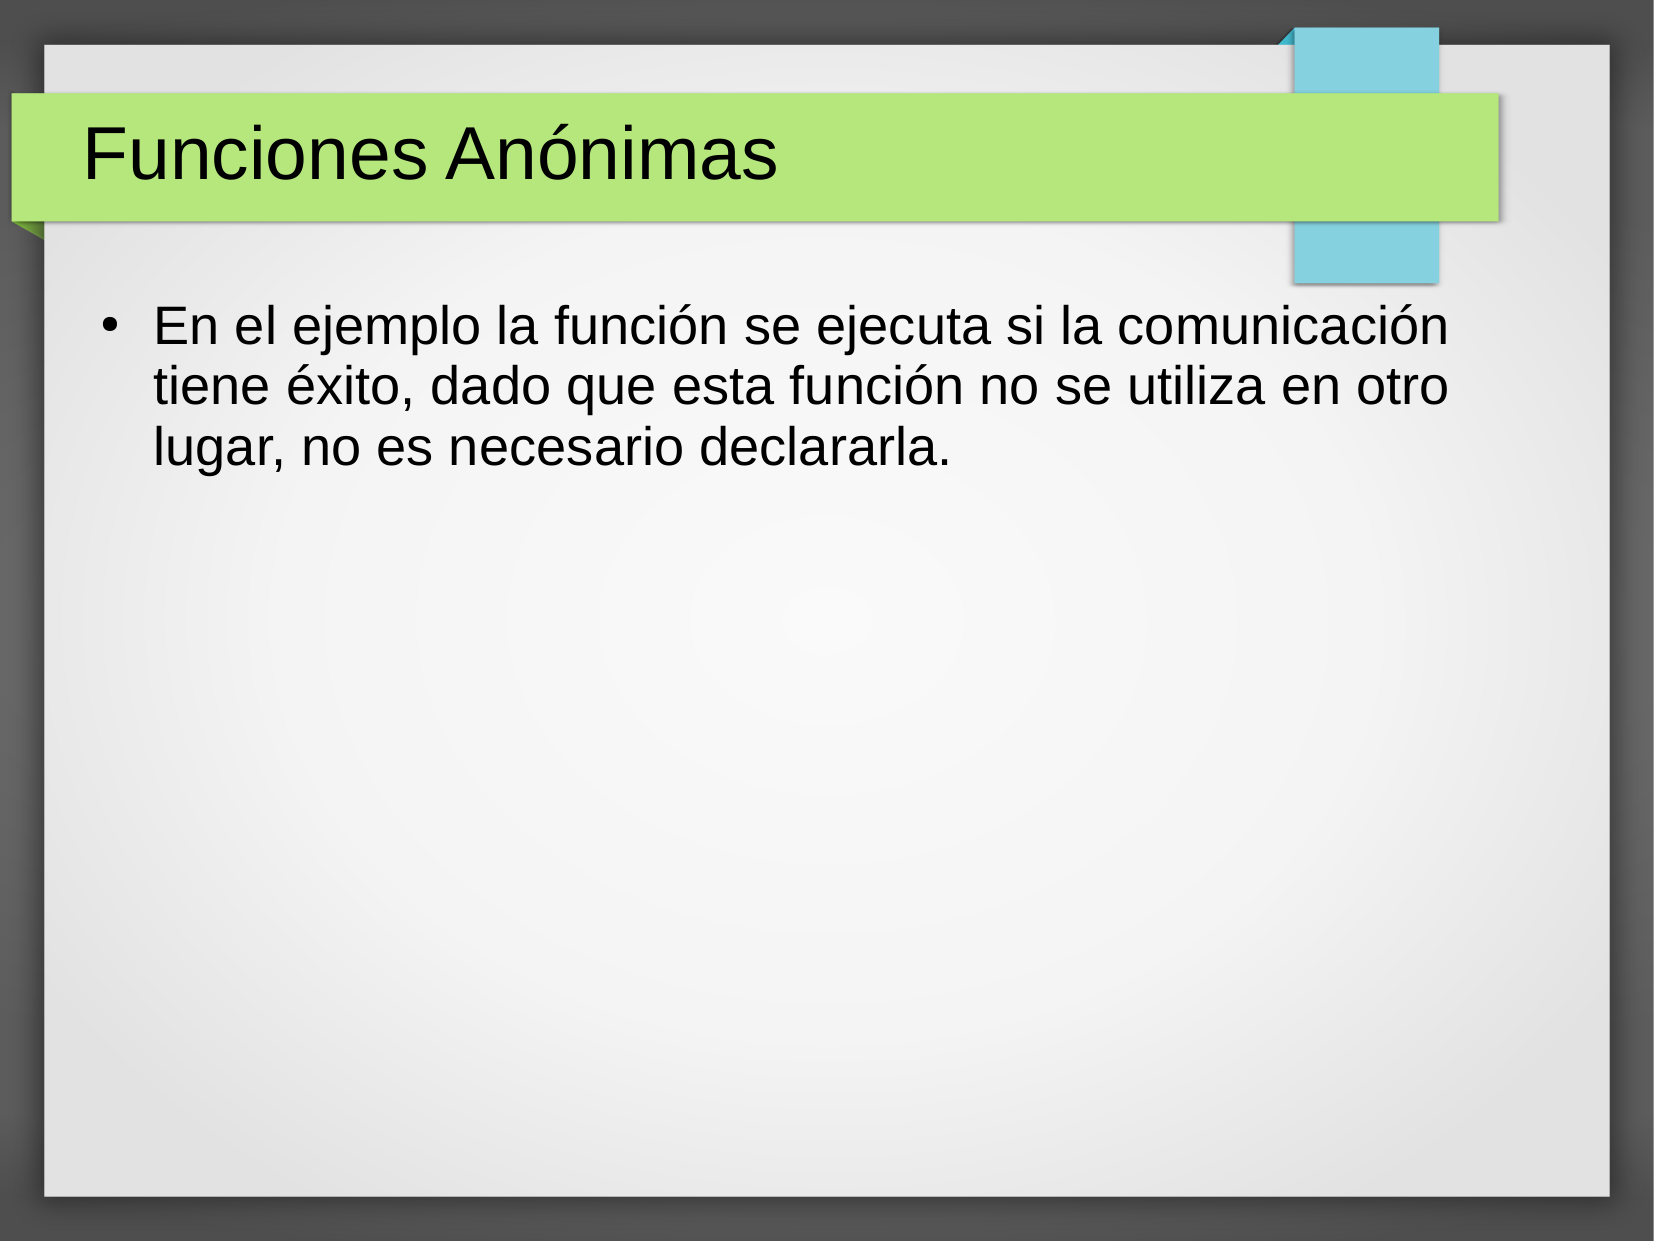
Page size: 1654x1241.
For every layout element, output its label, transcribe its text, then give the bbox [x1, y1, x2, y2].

list En el ejemplo la función se ejecuta si la comunicación tiene éxito, dado que esta función no se utiliza en otro lugar, no es necesario declararla. [82, 295, 1571, 1015]
title Funciones Anónimas [82, 94, 1264, 213]
picture [0, 0, 1654, 1241]
